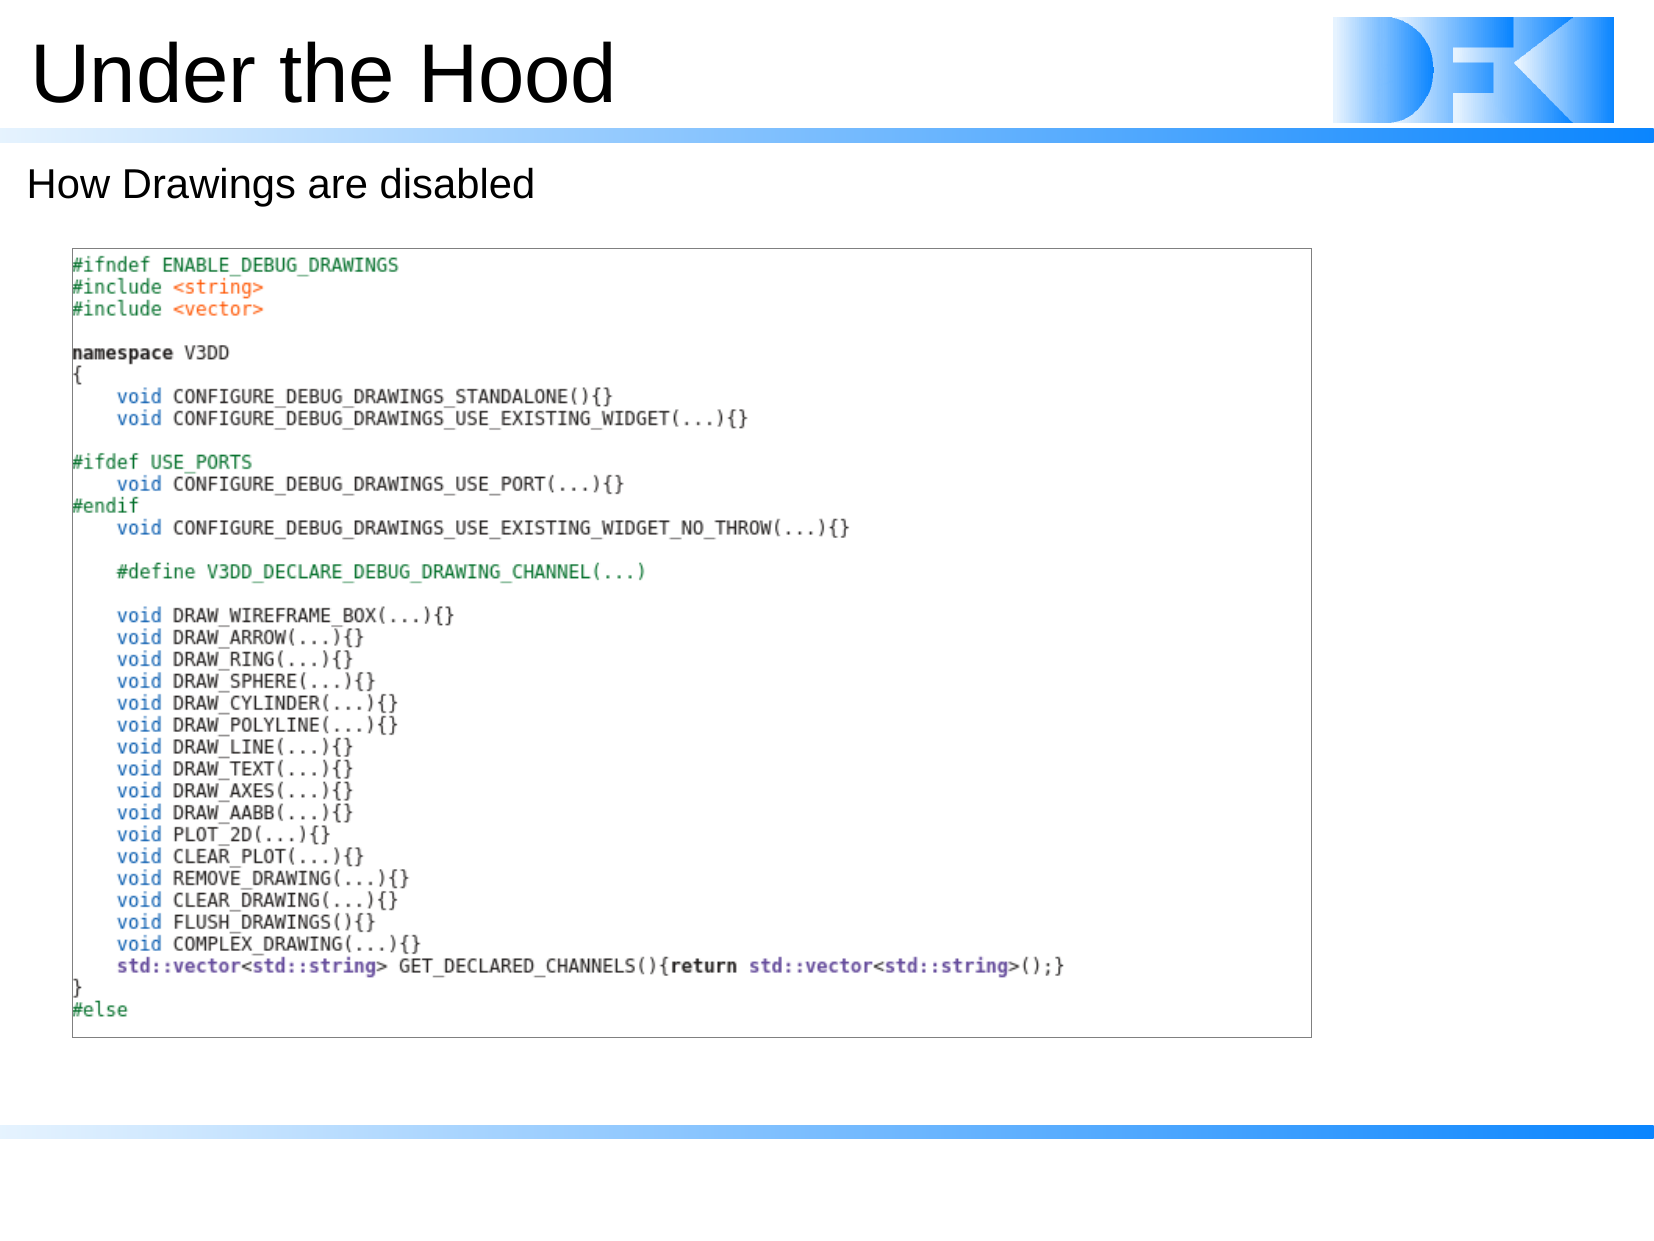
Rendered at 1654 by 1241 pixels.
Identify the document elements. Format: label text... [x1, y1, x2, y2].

text_box How Drawings are disabled [11, 153, 898, 215]
picture [72, 247, 1312, 1038]
title Under the Hood [30, 8, 1291, 139]
picture [1332, 17, 1614, 123]
